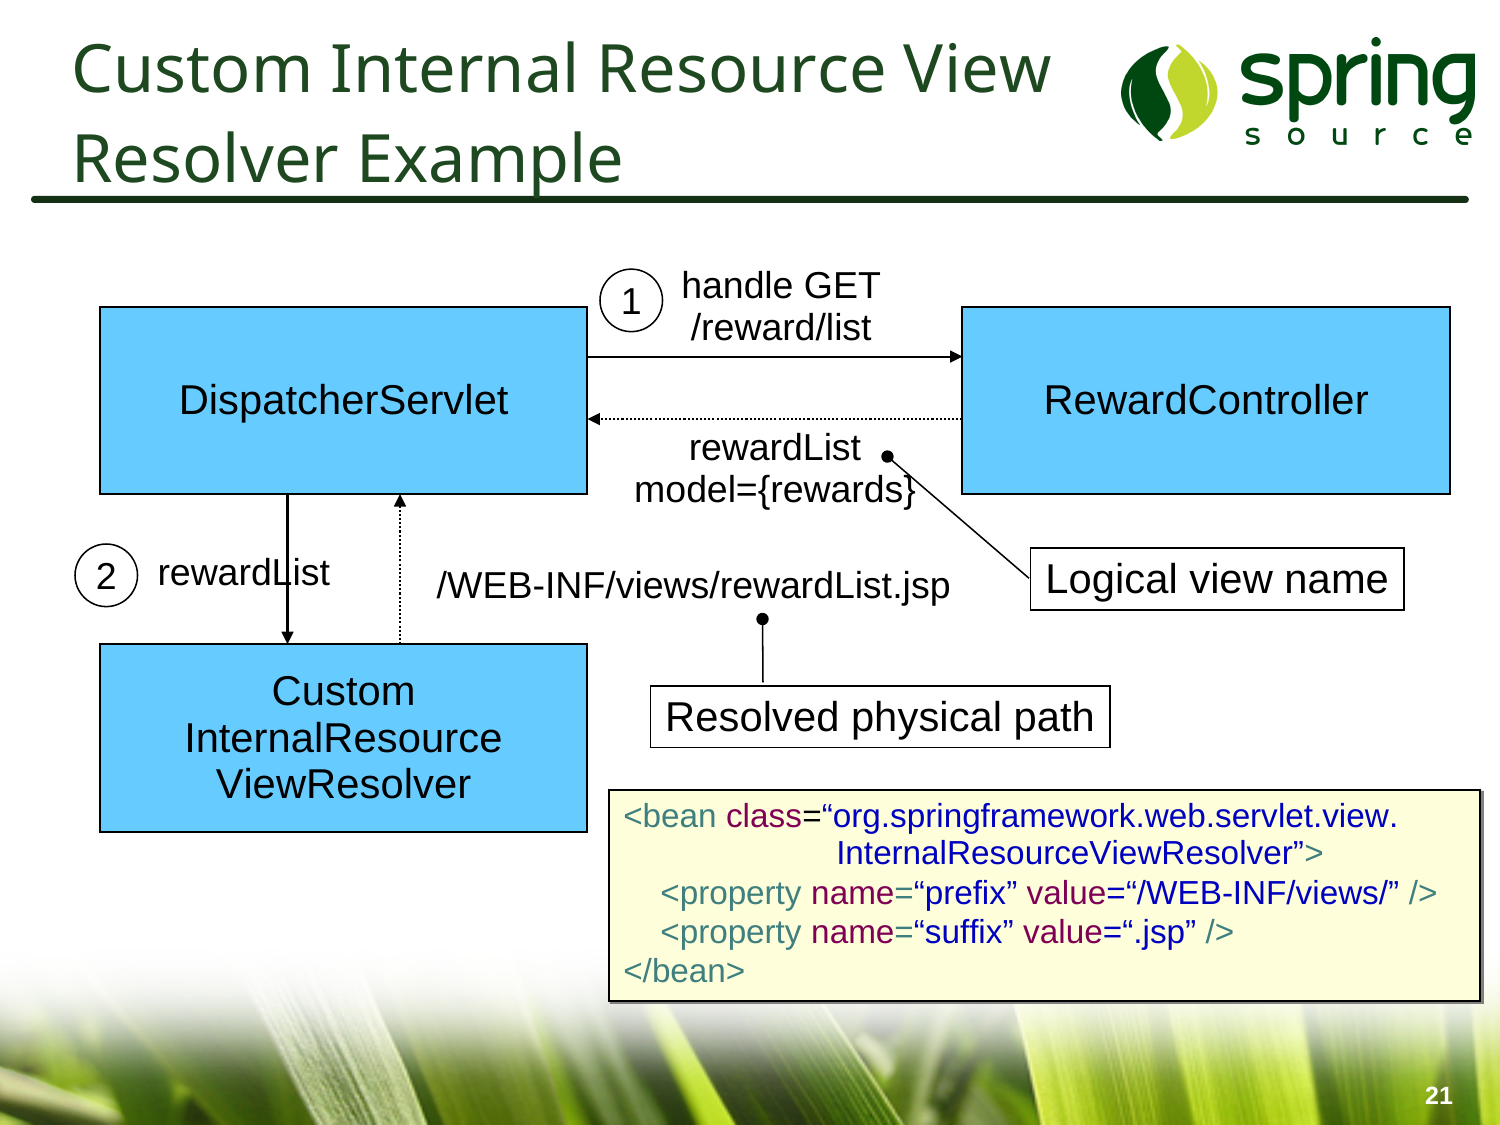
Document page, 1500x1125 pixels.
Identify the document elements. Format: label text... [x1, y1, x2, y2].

text_box RewardController [962, 306, 1450, 495]
text_box rewardList model={rewards} [574, 419, 976, 519]
text_box handle GET /reward/list [624, 256, 938, 356]
text_box 1 [600, 272, 663, 331]
title Custom Internal Resource View Resolver Example [56, 13, 1089, 191]
text_box <bean class=“org.springframework.web.servlet.view. InternalResourceViewResolver”> <property name=“prefix” value=“/WEB-INF/views/” /> <property name=“suffix” value=“.jsp” /> </bean> [608, 789, 1480, 1001]
text_box /WEB-INF/views/rewardList.jsp [412, 556, 976, 615]
picture [1121, 37, 1475, 145]
text_box DispatcherServlet [99, 306, 588, 495]
text_box Custom InternalResource ViewResolver [99, 644, 588, 832]
text_box 2 [75, 547, 138, 606]
text_box Logical view name [1030, 548, 1405, 611]
text_box rewardList [117, 544, 376, 602]
text_box Resolved physical path [650, 685, 1111, 748]
picture [0, 944, 1500, 1125]
